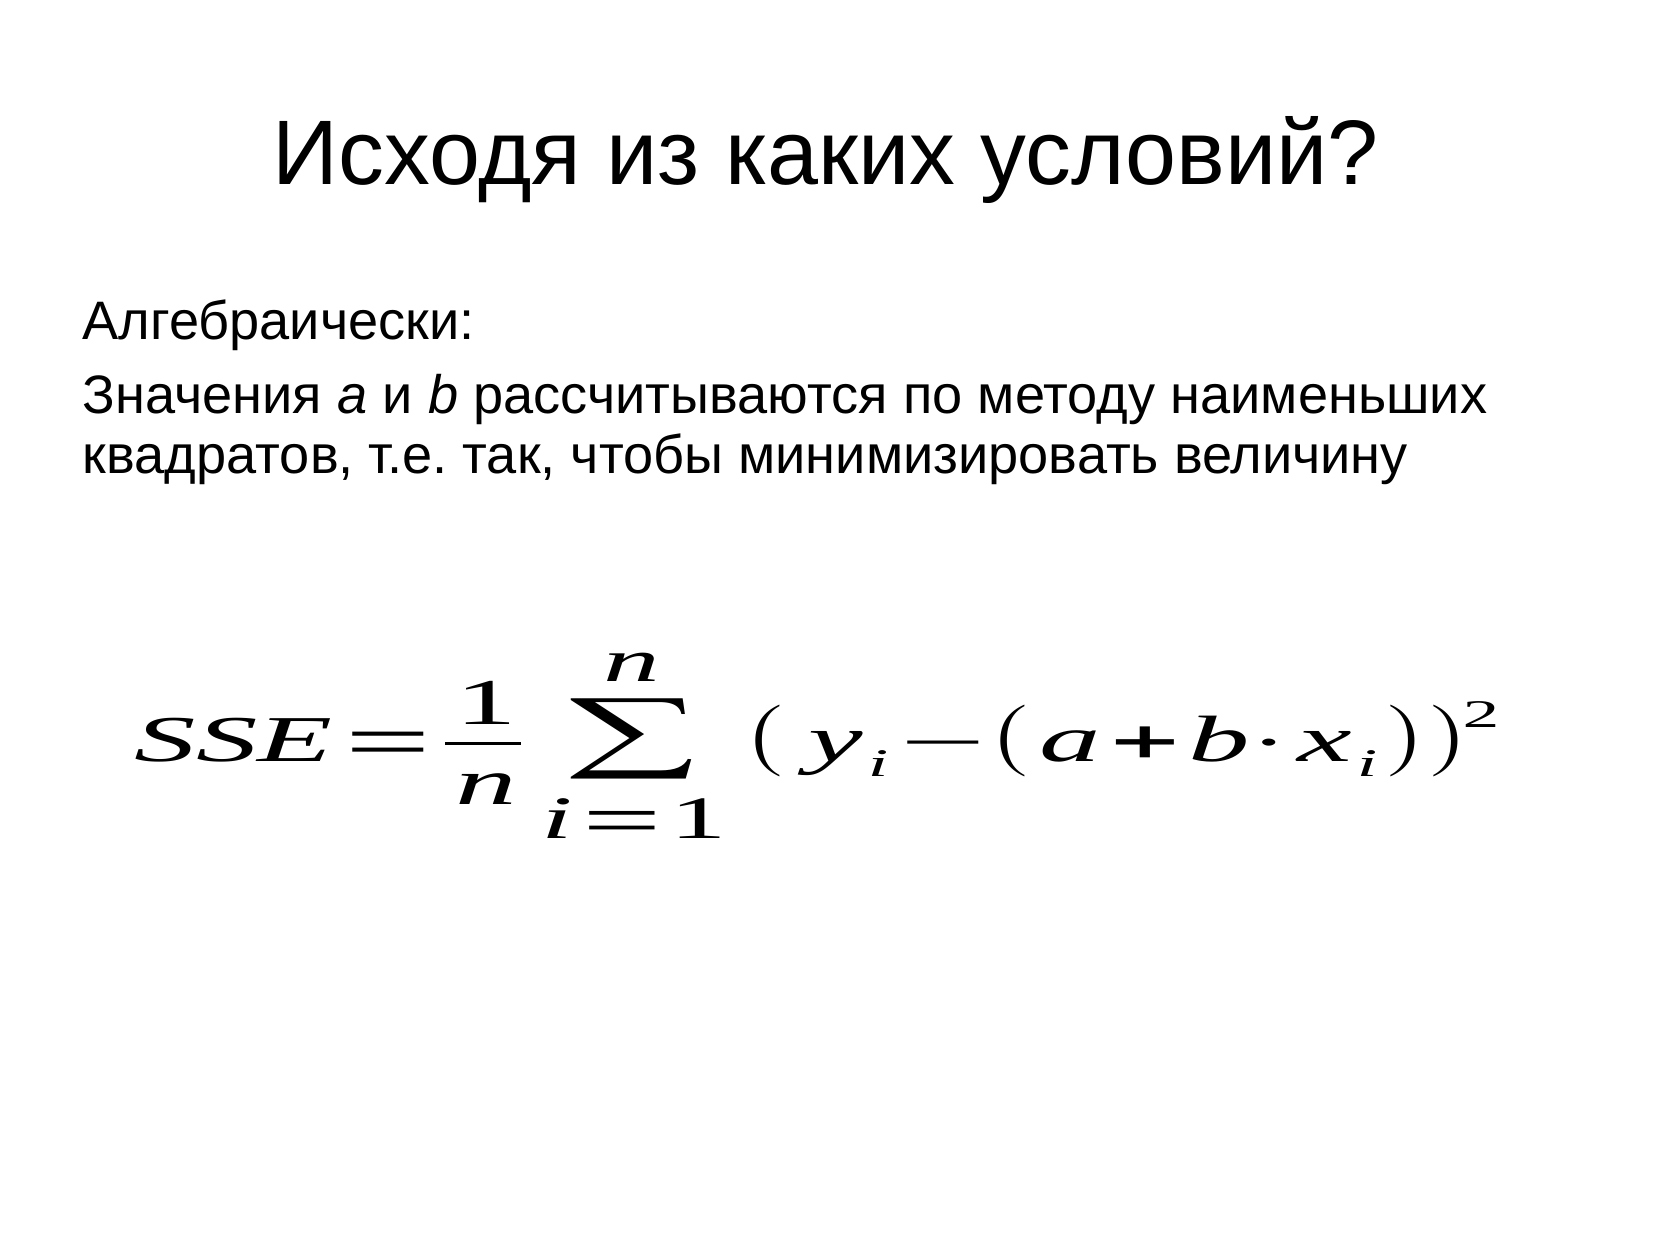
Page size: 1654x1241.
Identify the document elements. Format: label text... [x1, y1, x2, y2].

title Исходя из каких условий? [82, 49, 1571, 257]
list Алгебраически: Значения a и b рассчитываются по методу наименьших квадратов, т.е. так, чтобы минимизировать величину [82, 290, 1571, 1010]
chart [118, 595, 1514, 851]
